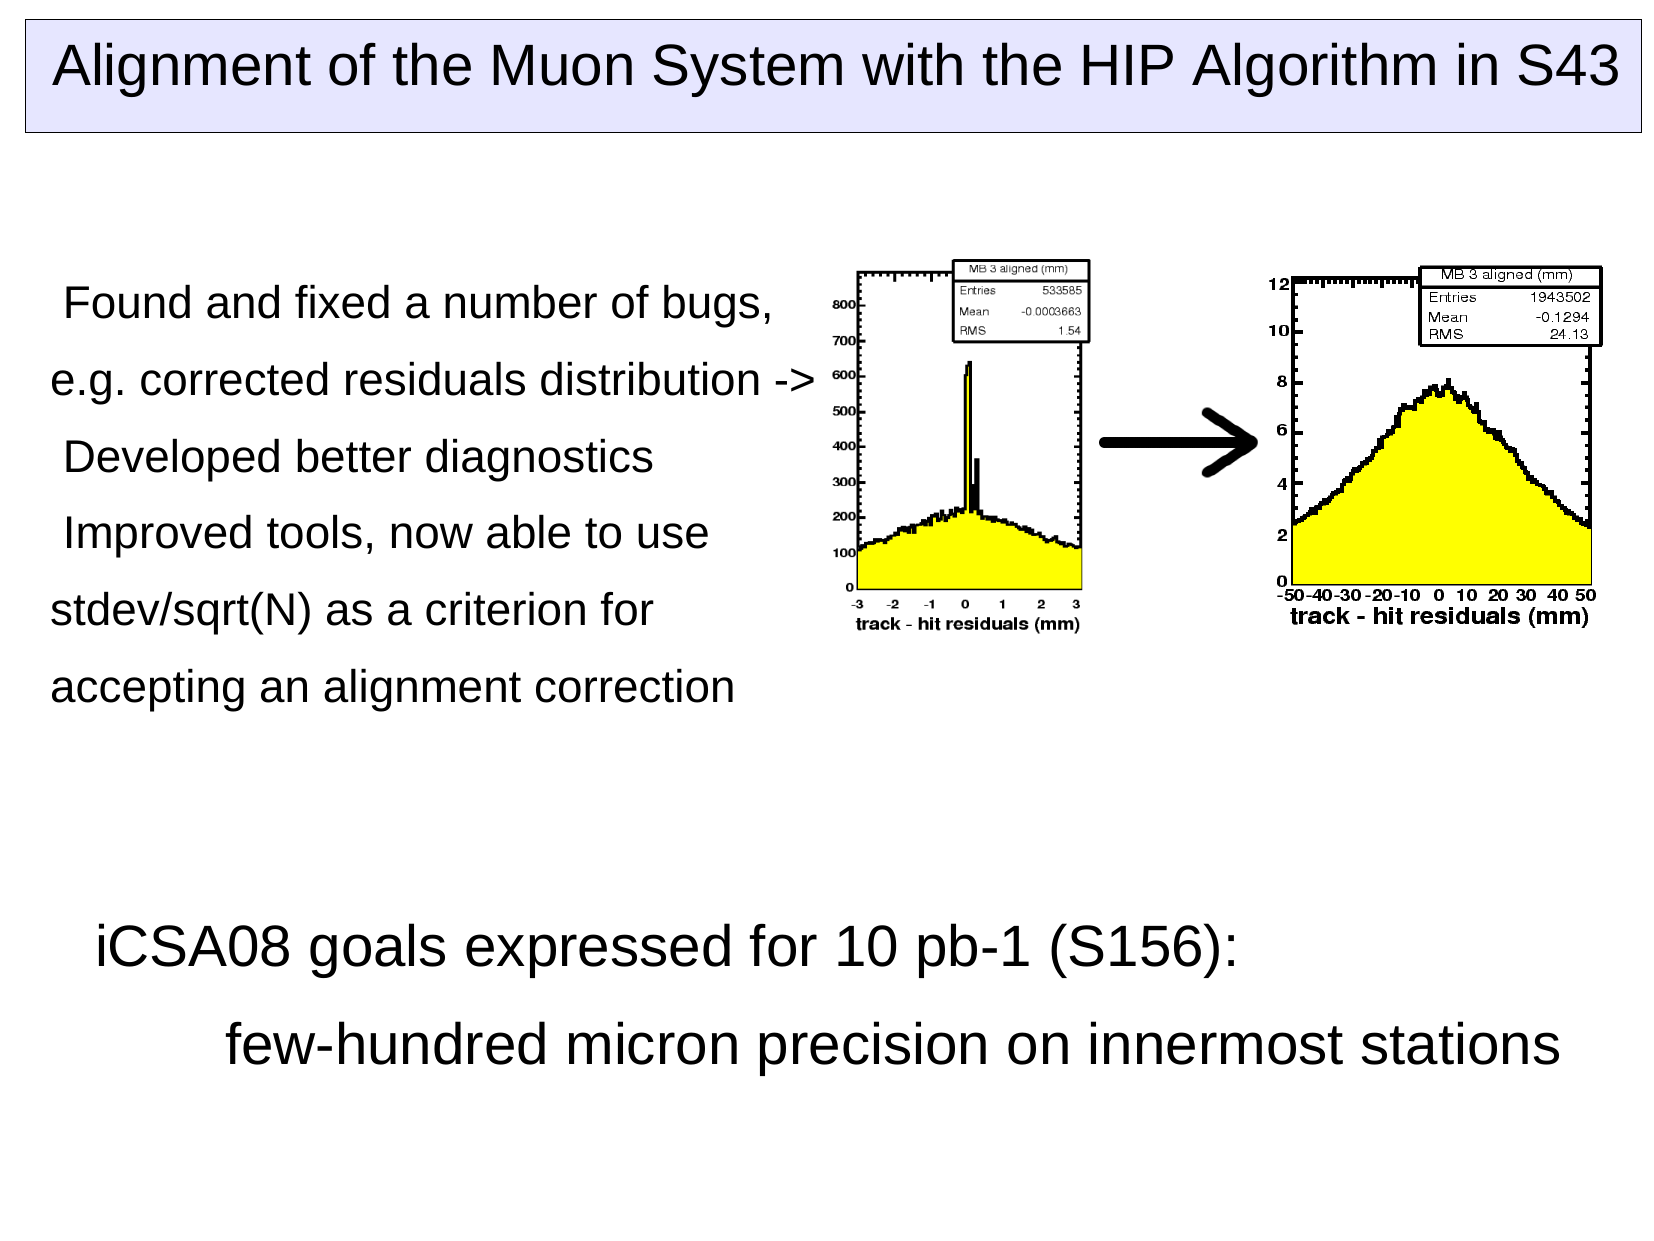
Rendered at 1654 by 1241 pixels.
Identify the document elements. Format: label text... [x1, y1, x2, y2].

picture [863, 256, 1613, 635]
text_box iCSA08 goals expressed for 10 pb-1 (S156): few-hundred micron precision on innermost stations [80, 874, 1579, 1071]
text_box Found and fixed a number of bugs, e.g. corrected residuals distribution -> Developed better diagnostics Improved tools, now able to use stdev/sqrt(N) as a criterion for accepting an alignment correction [35, 243, 863, 743]
text_box [25, 19, 1642, 133]
text_box Alignment of the Muon System with the HIP Algorithm in S43 [37, 25, 1638, 113]
